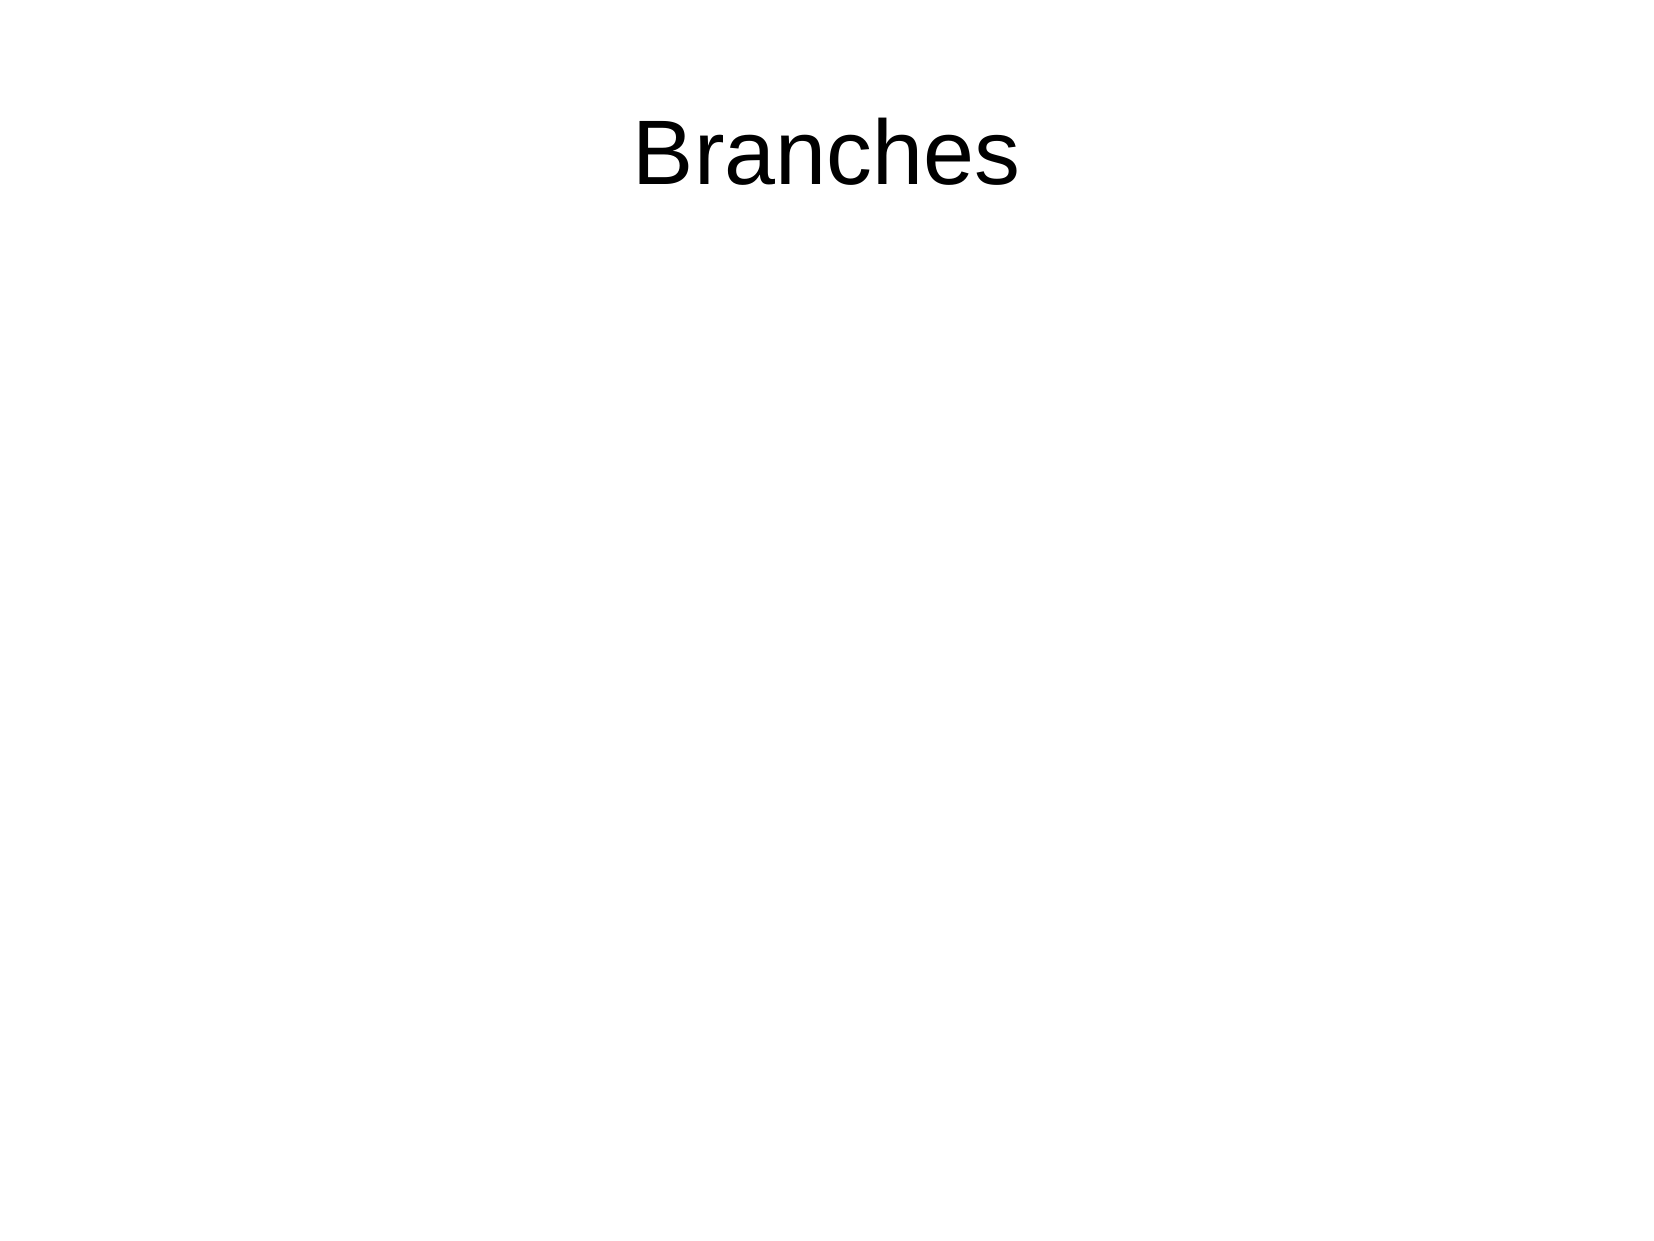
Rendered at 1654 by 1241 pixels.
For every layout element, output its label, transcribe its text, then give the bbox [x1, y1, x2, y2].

title Branches [82, 49, 1571, 257]
